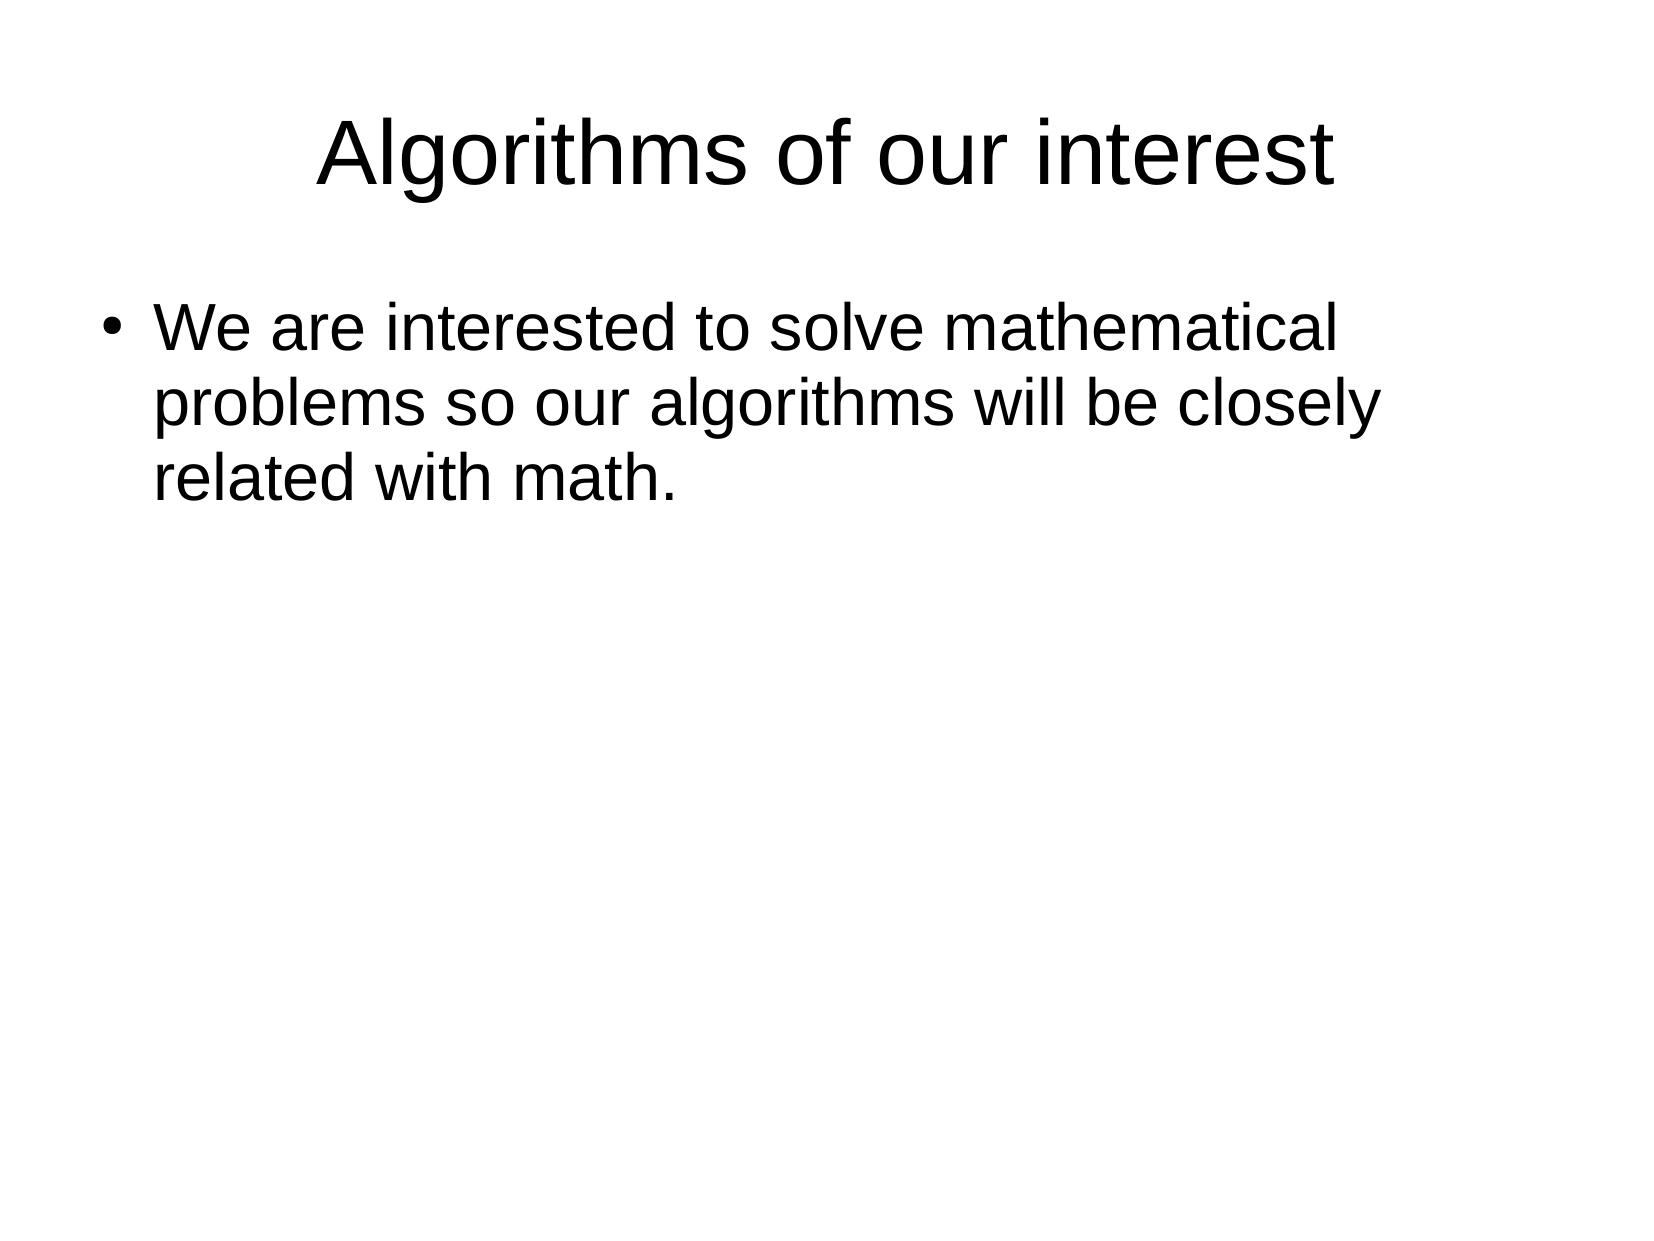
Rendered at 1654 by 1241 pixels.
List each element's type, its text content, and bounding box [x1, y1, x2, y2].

title Algorithms of our interest [82, 49, 1571, 257]
list We are interested to solve mathematical problems so our algorithms will be closely related with math. [82, 290, 1571, 1109]
